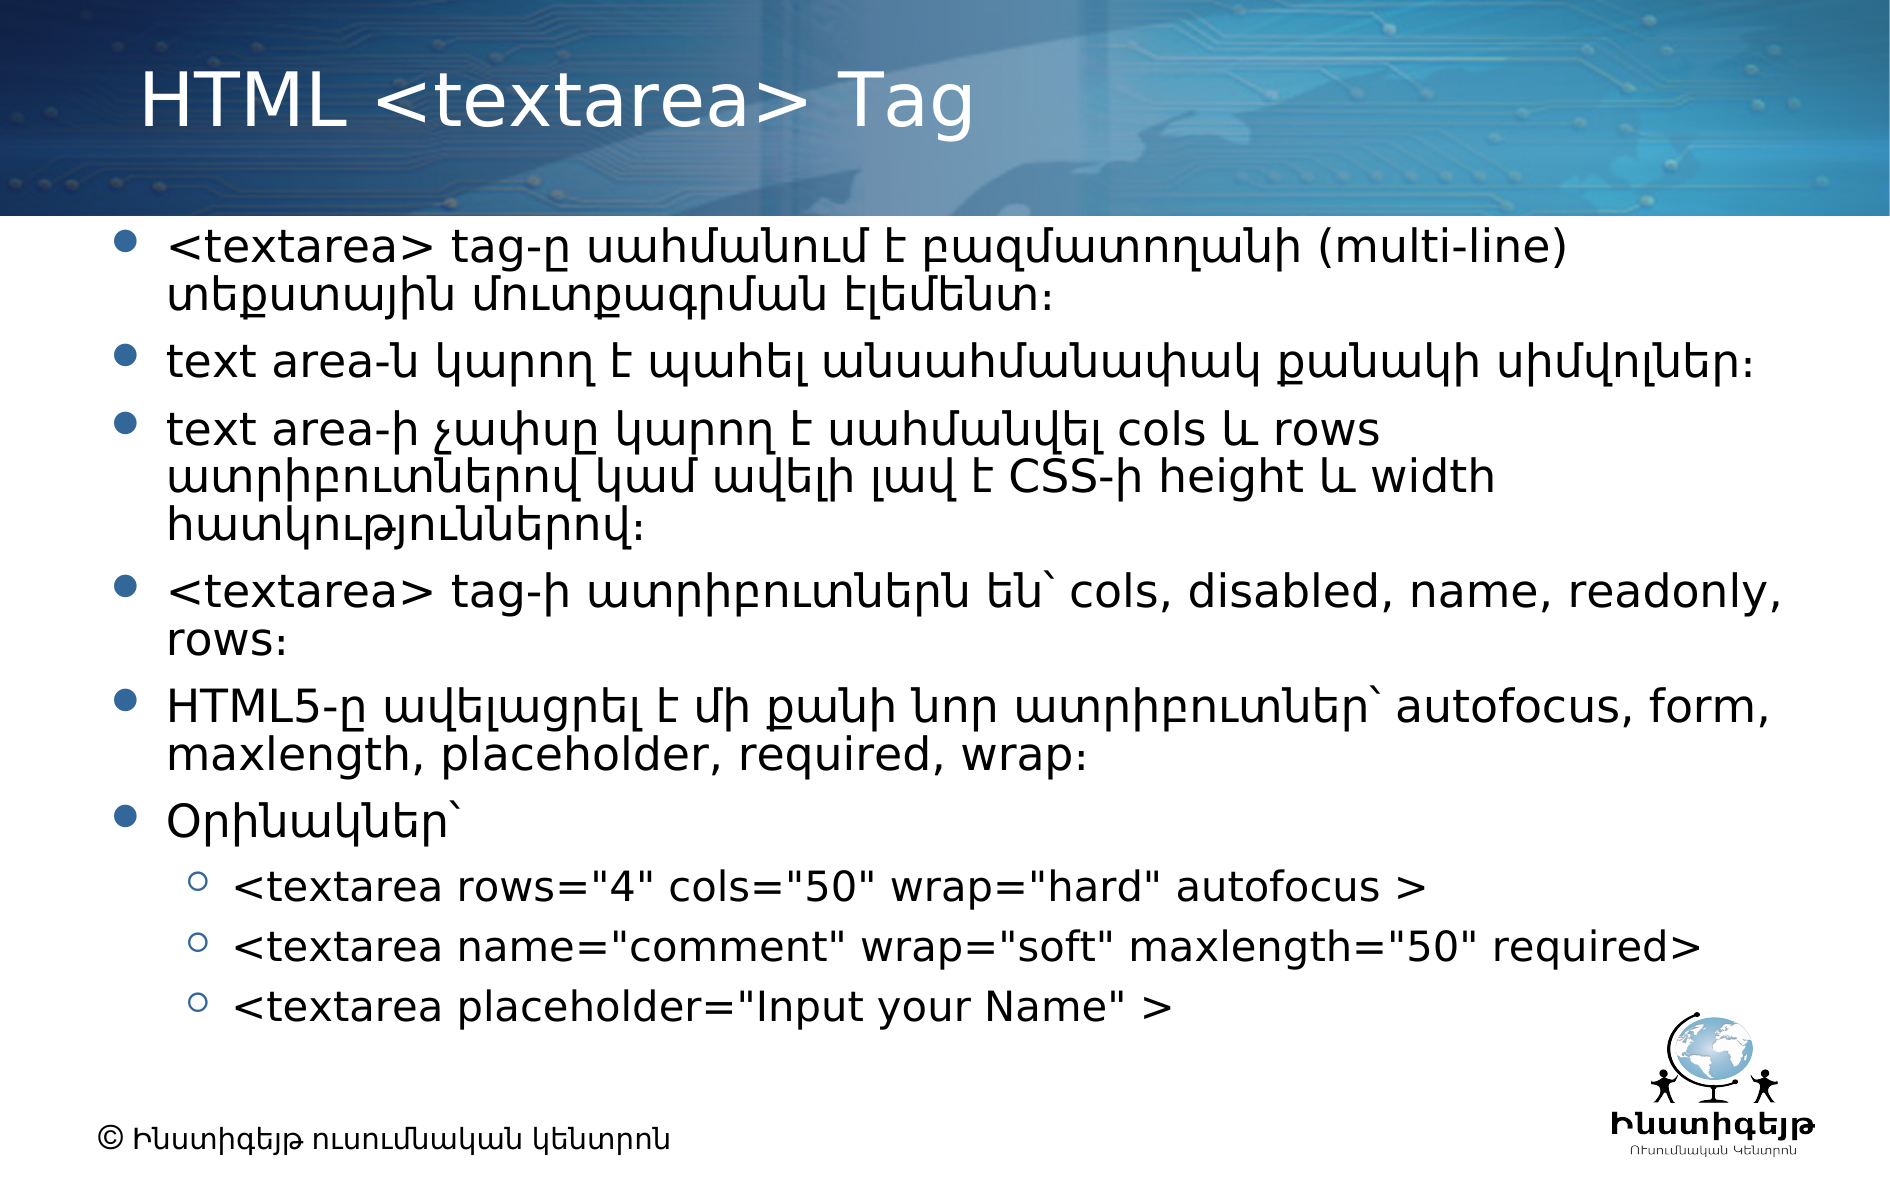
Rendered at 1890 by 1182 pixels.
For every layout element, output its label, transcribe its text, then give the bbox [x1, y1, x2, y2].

list <textarea> tag-ը սահմանում է բազմատողանի (multi-line) տեքստային մուտքագրման էլեմենտ։ text area-ն կարող է պահել անսահմանափակ քանակի սիմվոլներ։ text area-ի չափսը կարող է սահմանվել cols և rows ատրիբուտներով կամ ավելի լավ է CSS-ի height և width հատկություններով։ <textarea> tag-ի ատրիբուտներն են՝ cols, disabled, name, readonly, rows։ HTML5-ը ավելացրել է մի քանի նոր ատրիբուտներ՝ autofocus, form, maxlength, placeholder, required, wrap։ Օրինակներ՝ <textarea rows="4" cols="50" wrap="hard" autofocus > <textarea name="comment" wrap="soft" maxlength="50" required> <textarea placeholder="Input your Name" > [110, 224, 1801, 258]
picture [0, 0, 1890, 216]
picture [1612, 1012, 1815, 1157]
